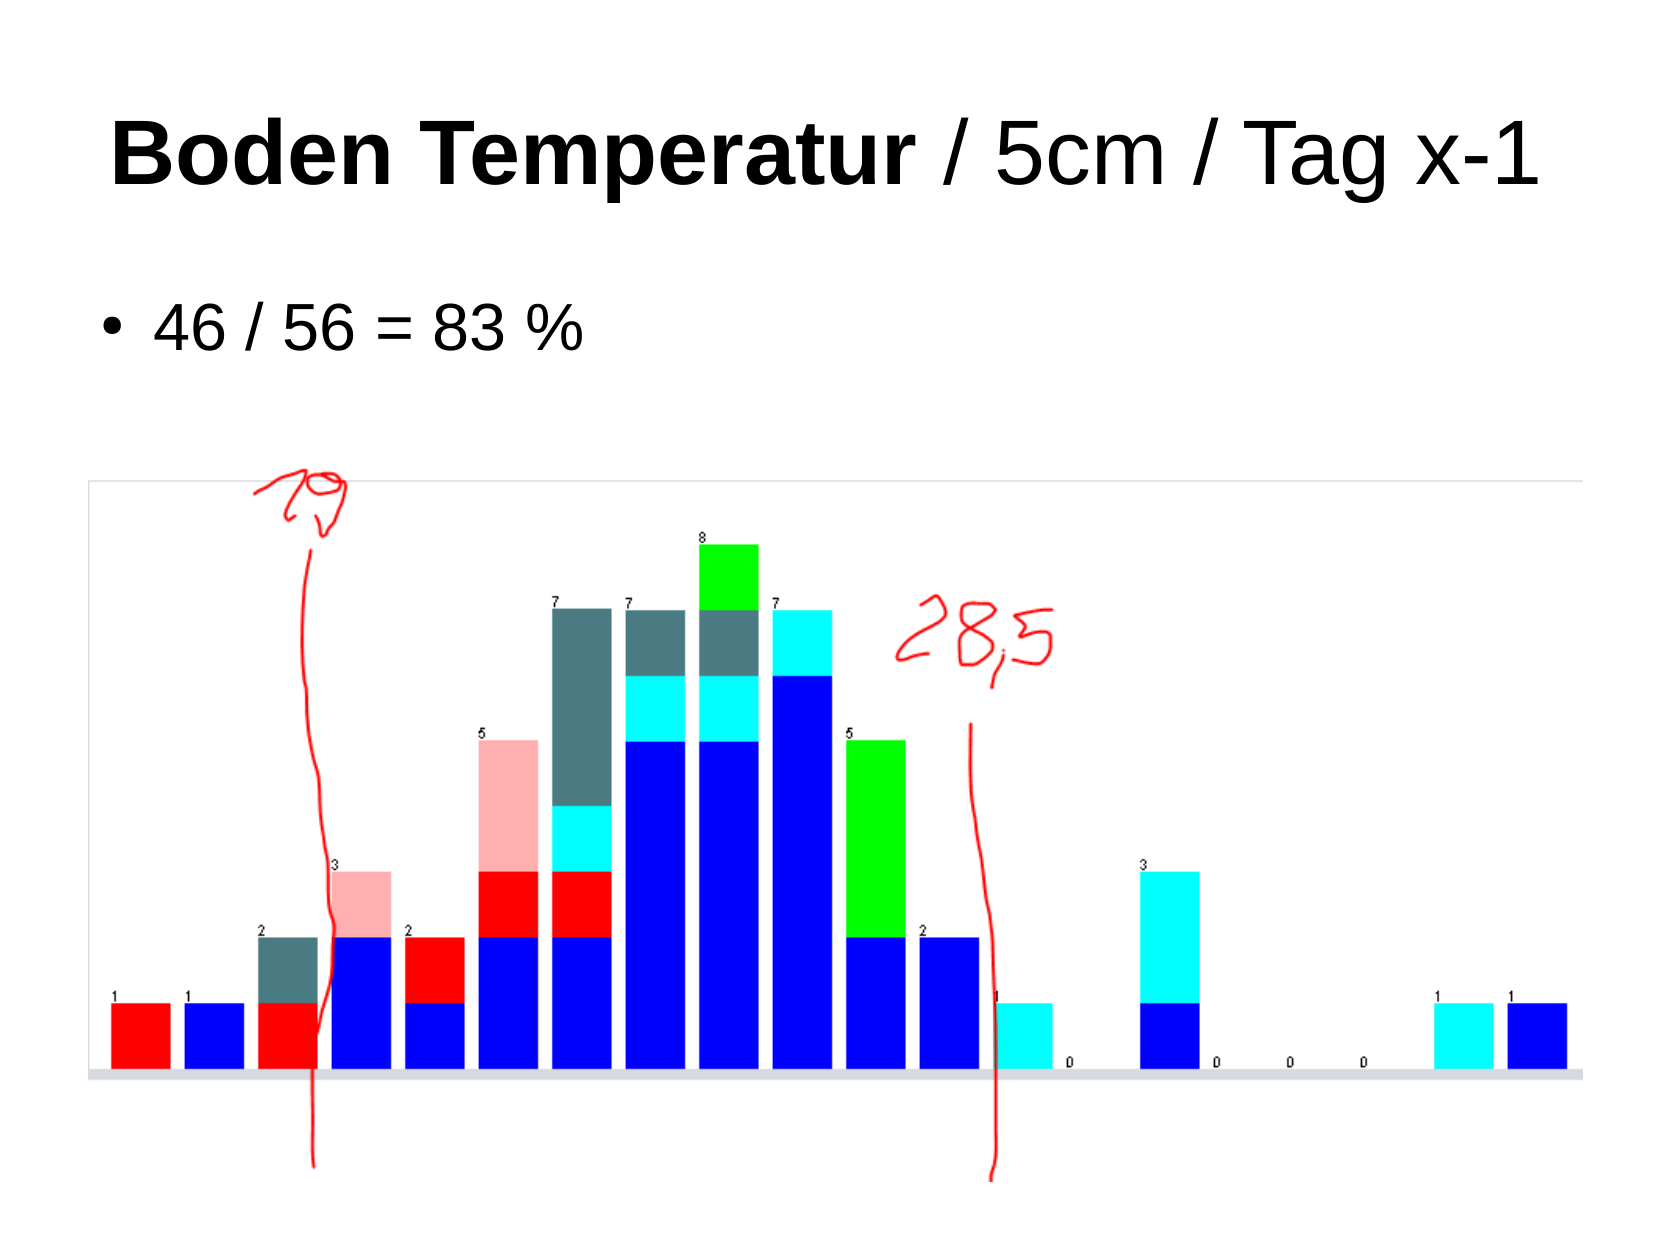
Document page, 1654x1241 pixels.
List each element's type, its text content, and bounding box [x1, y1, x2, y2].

list 46 / 56 = 83 % [82, 290, 1571, 1109]
title Boden Temperatur / 5cm / Tag x-1 [82, 49, 1571, 257]
picture [88, 468, 1583, 1182]
